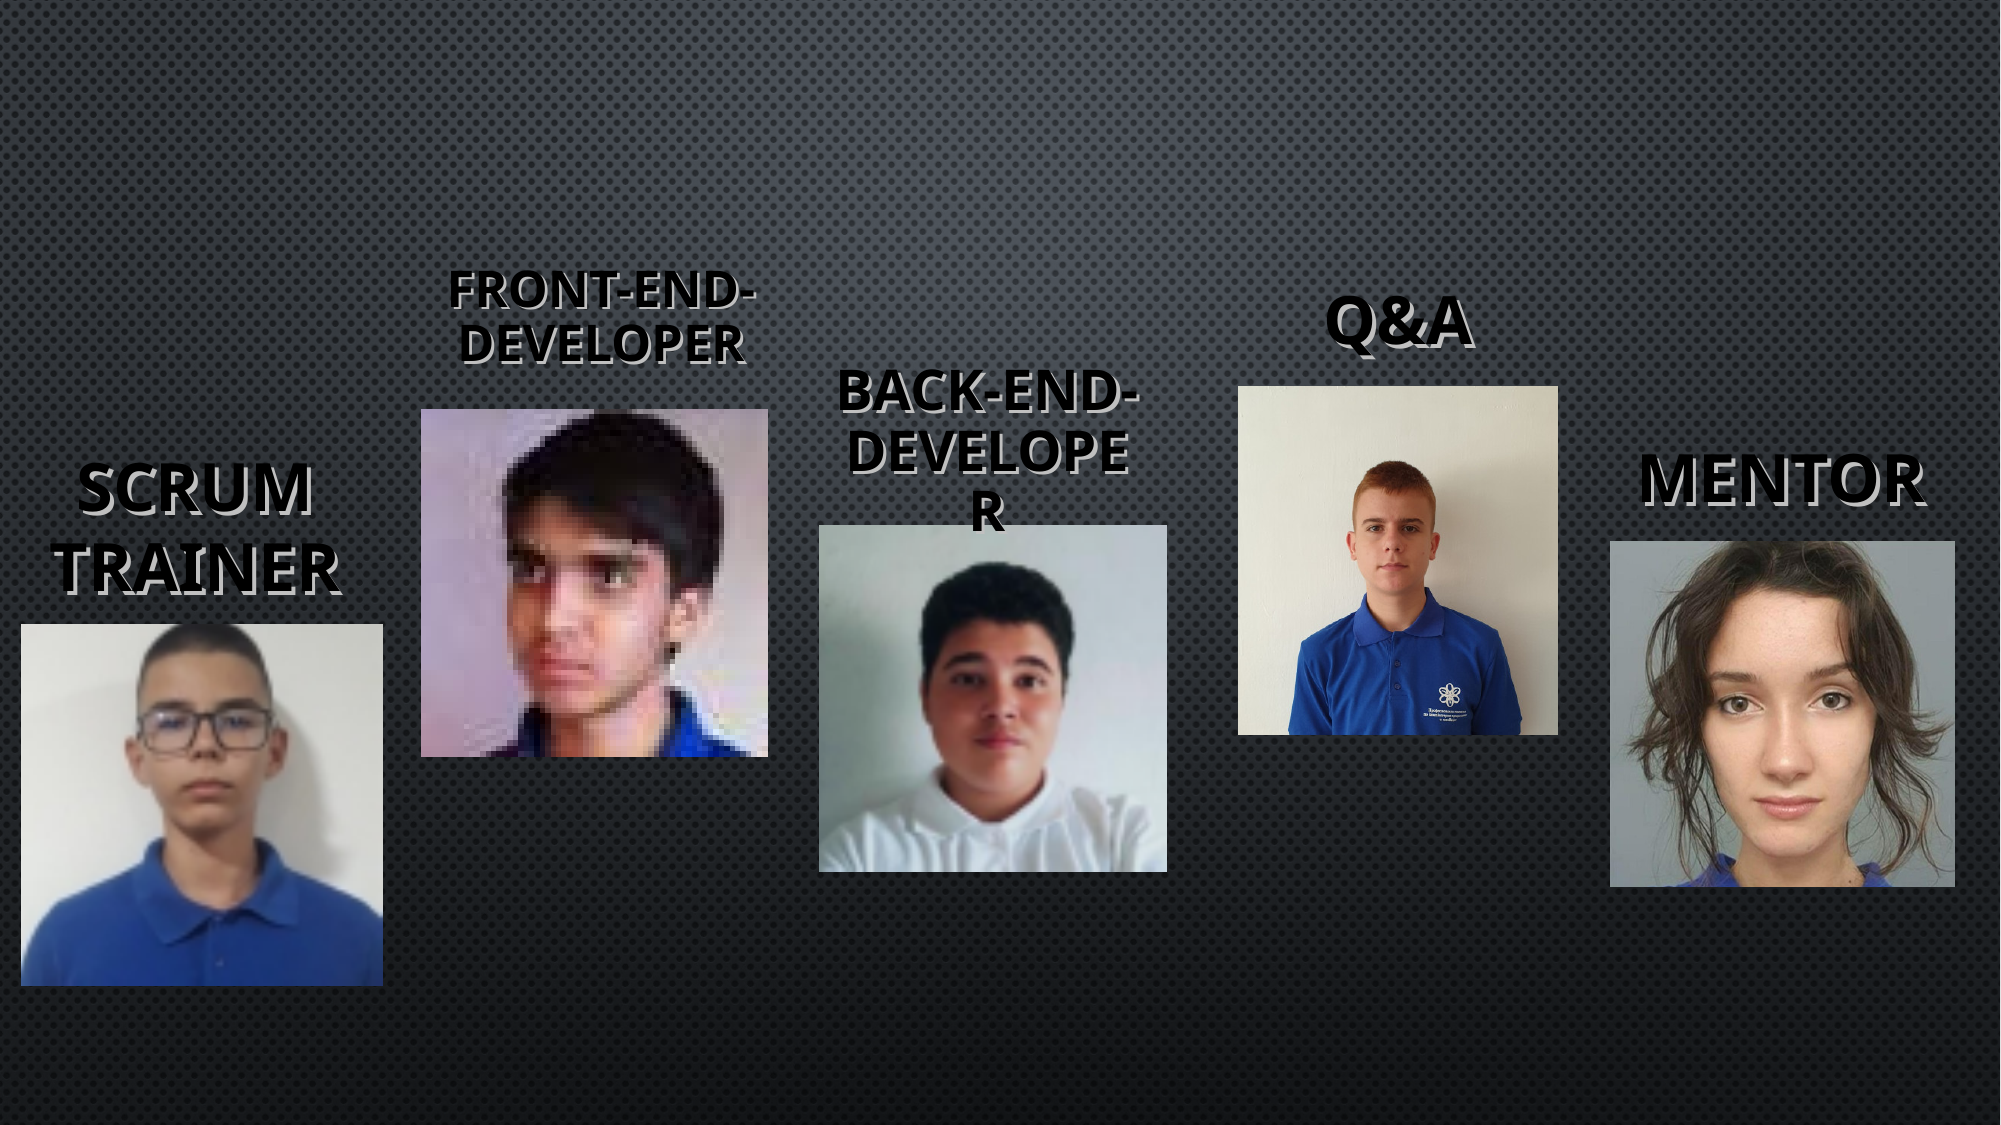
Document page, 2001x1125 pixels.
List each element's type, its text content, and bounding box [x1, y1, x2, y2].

picture [1610, 584, 1955, 887]
title Scrum trainer [20, 425, 370, 625]
text_box Mentor [1606, 367, 1955, 584]
picture [21, 624, 383, 986]
picture [421, 409, 768, 757]
text_box Front-end-developer [426, 210, 775, 426]
picture [1238, 426, 1558, 735]
text_box Back-end-developer [812, 345, 1162, 561]
text_box Q&A [1223, 210, 1573, 426]
picture [819, 525, 1167, 872]
